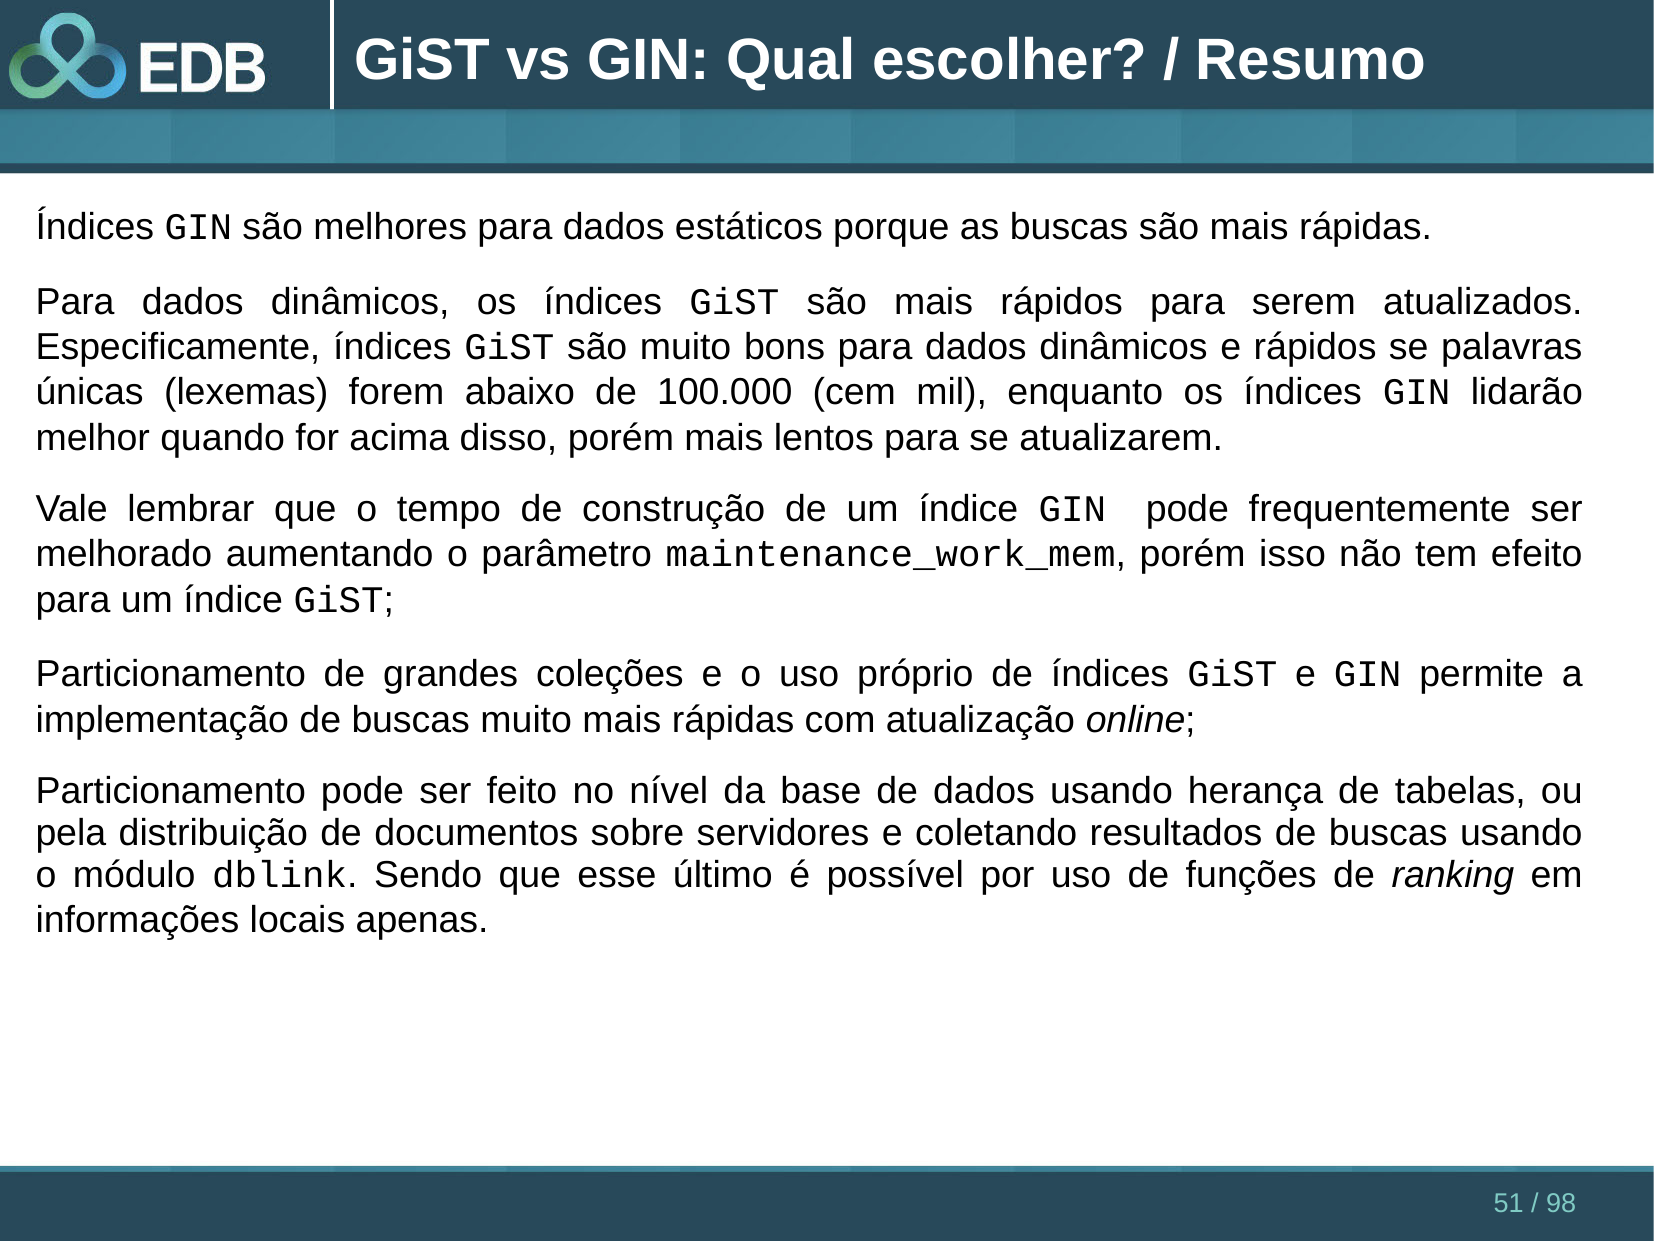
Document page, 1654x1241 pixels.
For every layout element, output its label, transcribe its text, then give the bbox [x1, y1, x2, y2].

picture [0, 0, 1654, 1241]
title GiST vs GIN: Qual escolher? / Resumo [354, 0, 1625, 125]
list Índices GIN são melhores para dados estáticos porque as buscas são mais rápidas. Para dados dinâmicos, os índices GiST são mais rápidos para serem atualizados. Especificamente, índices GiST são muito bons para dados dinâmicos e rápidos se palavras únicas (lexemas) forem abaixo de 100.000 (cem mil), enquanto os índices GIN lidarão melhor quando for acima disso, porém mais lentos para se atualizarem. Vale lembrar que o tempo de construção de um índice GIN pode frequentemente ser melhorado aumentando o parâmetro maintenance_work_mem, porém isso não tem efeito para um índice GiST; Particionamento de grandes coleções e o uso próprio de índices GiST e GIN permite a implementação de buscas muito mais rápidas com atualização online; Particionamento pode ser feito no nível da base de dados usando herança de tabelas, ou pela distribuição de documentos sobre servidores e coletando resultados de buscas usando o módulo dblink. Sendo que esse último é possível por uso de funções de ranking em informações locais apenas. [35, 205, 1583, 1013]
